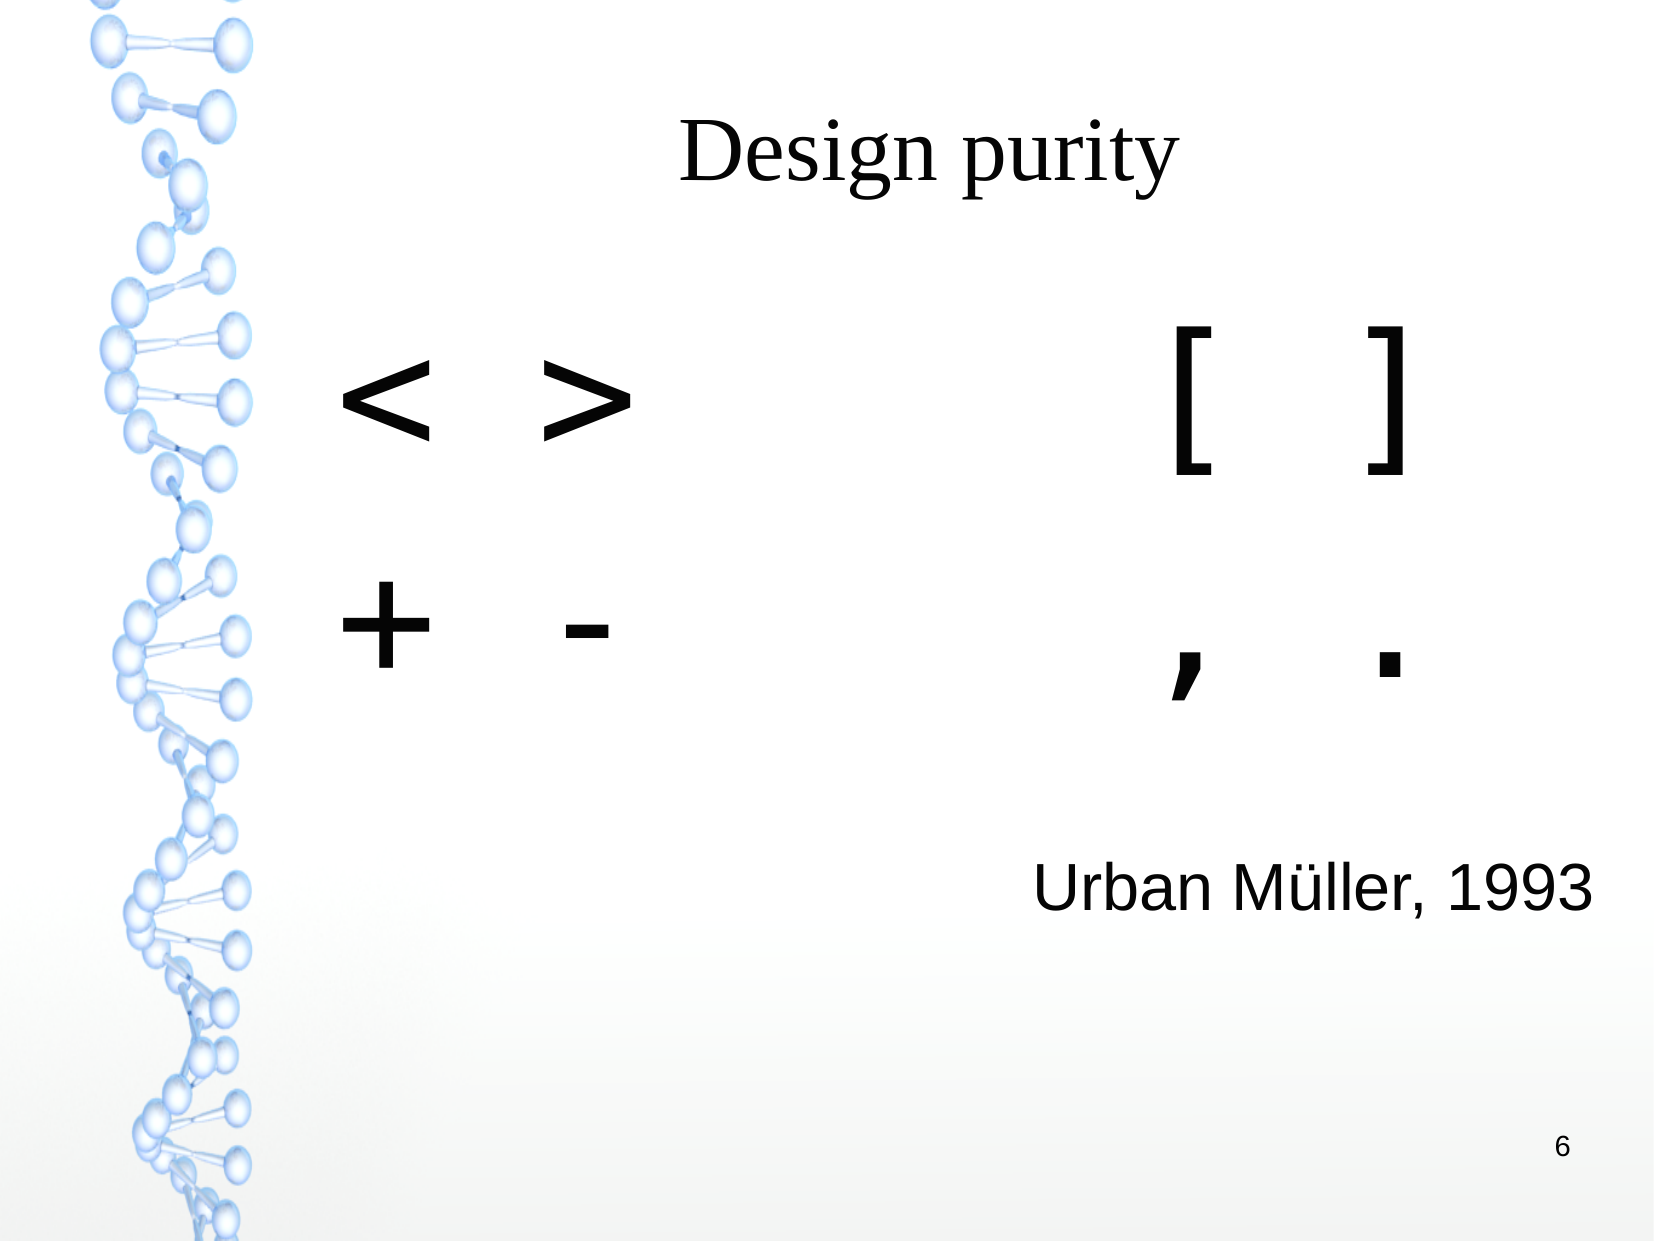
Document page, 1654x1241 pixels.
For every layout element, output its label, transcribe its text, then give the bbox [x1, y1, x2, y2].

picture [0, 0, 1654, 1241]
title Design purity [265, 47, 1595, 252]
list < > [ ] + - , . Urban Müller, 1993 [265, 299, 1595, 1019]
